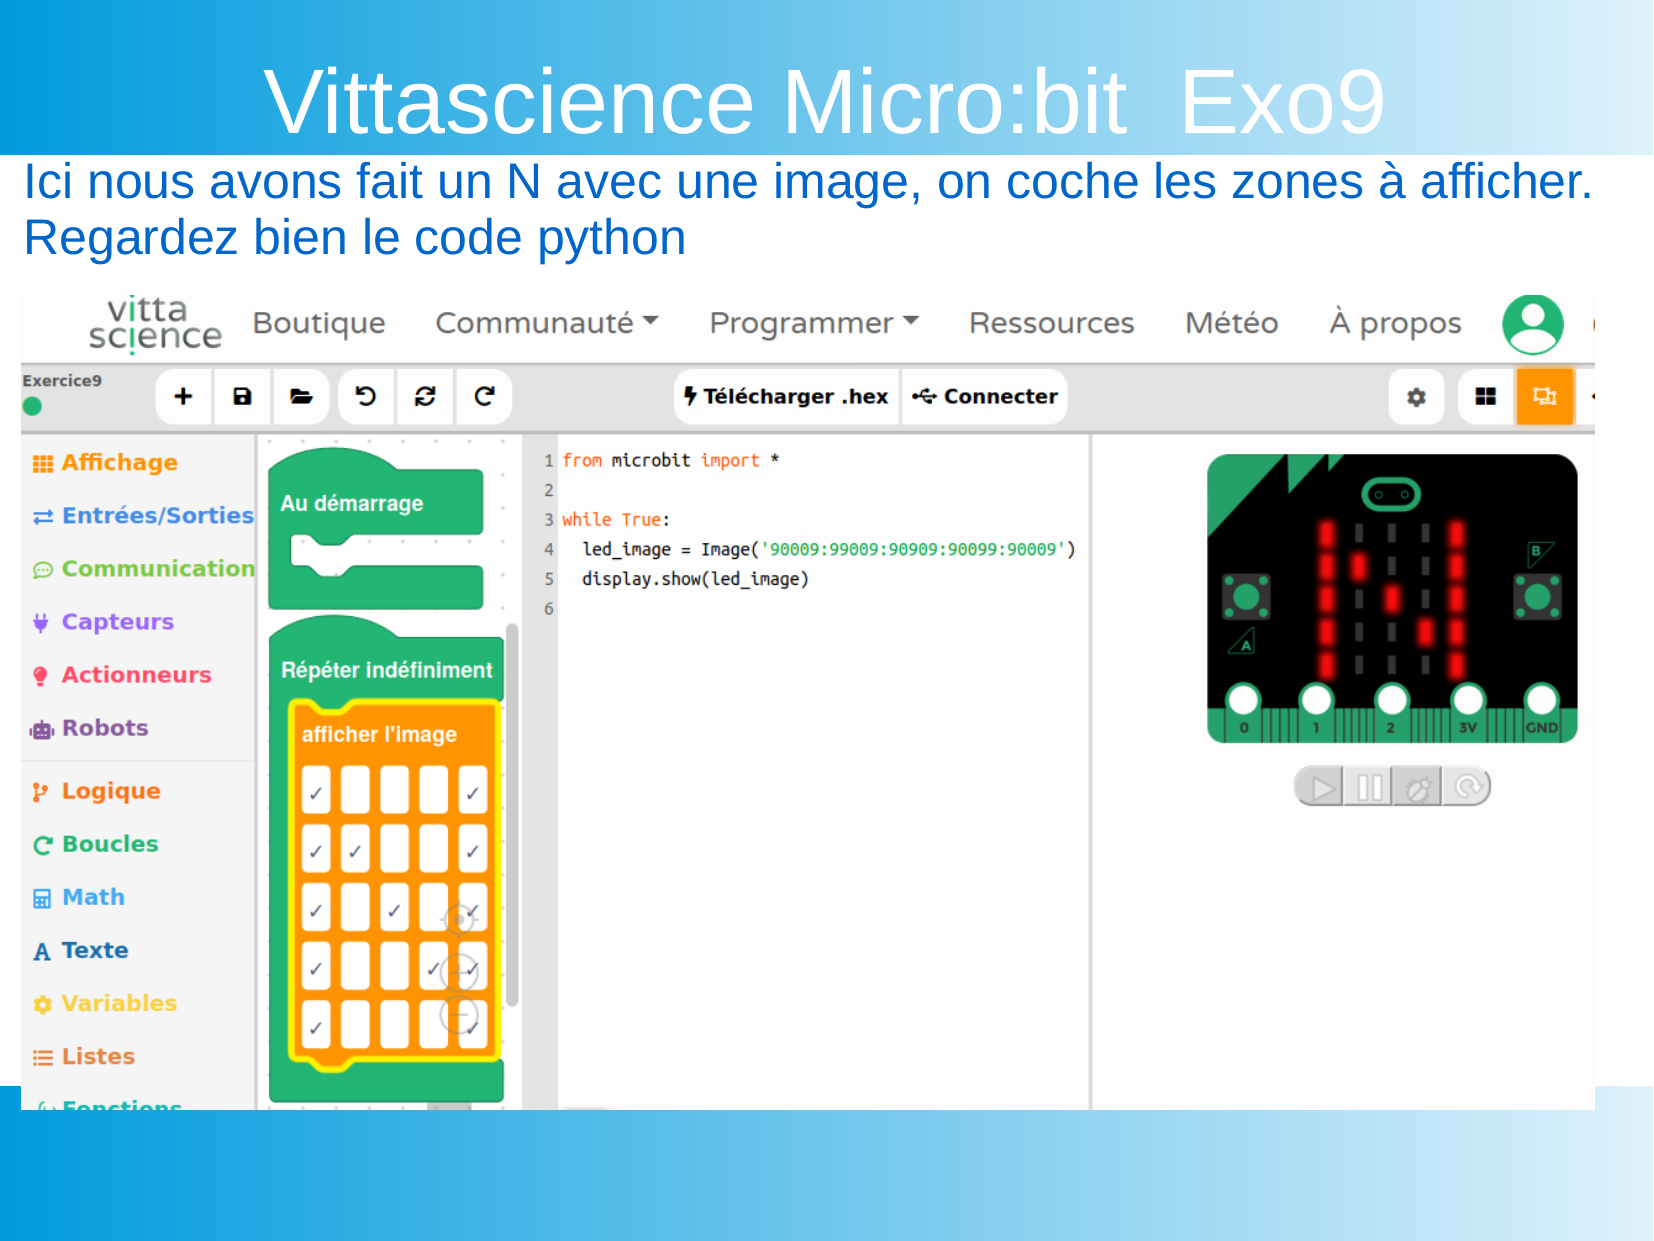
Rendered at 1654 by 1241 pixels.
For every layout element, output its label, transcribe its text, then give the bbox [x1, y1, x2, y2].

picture [21, 295, 1595, 1241]
title Vittascience Micro:bit Exo9 [82, 49, 1571, 153]
list Ici nous avons fait un N avec une image, on coche les zones à afficher. Regardez bien le code python [23, 153, 1619, 336]
